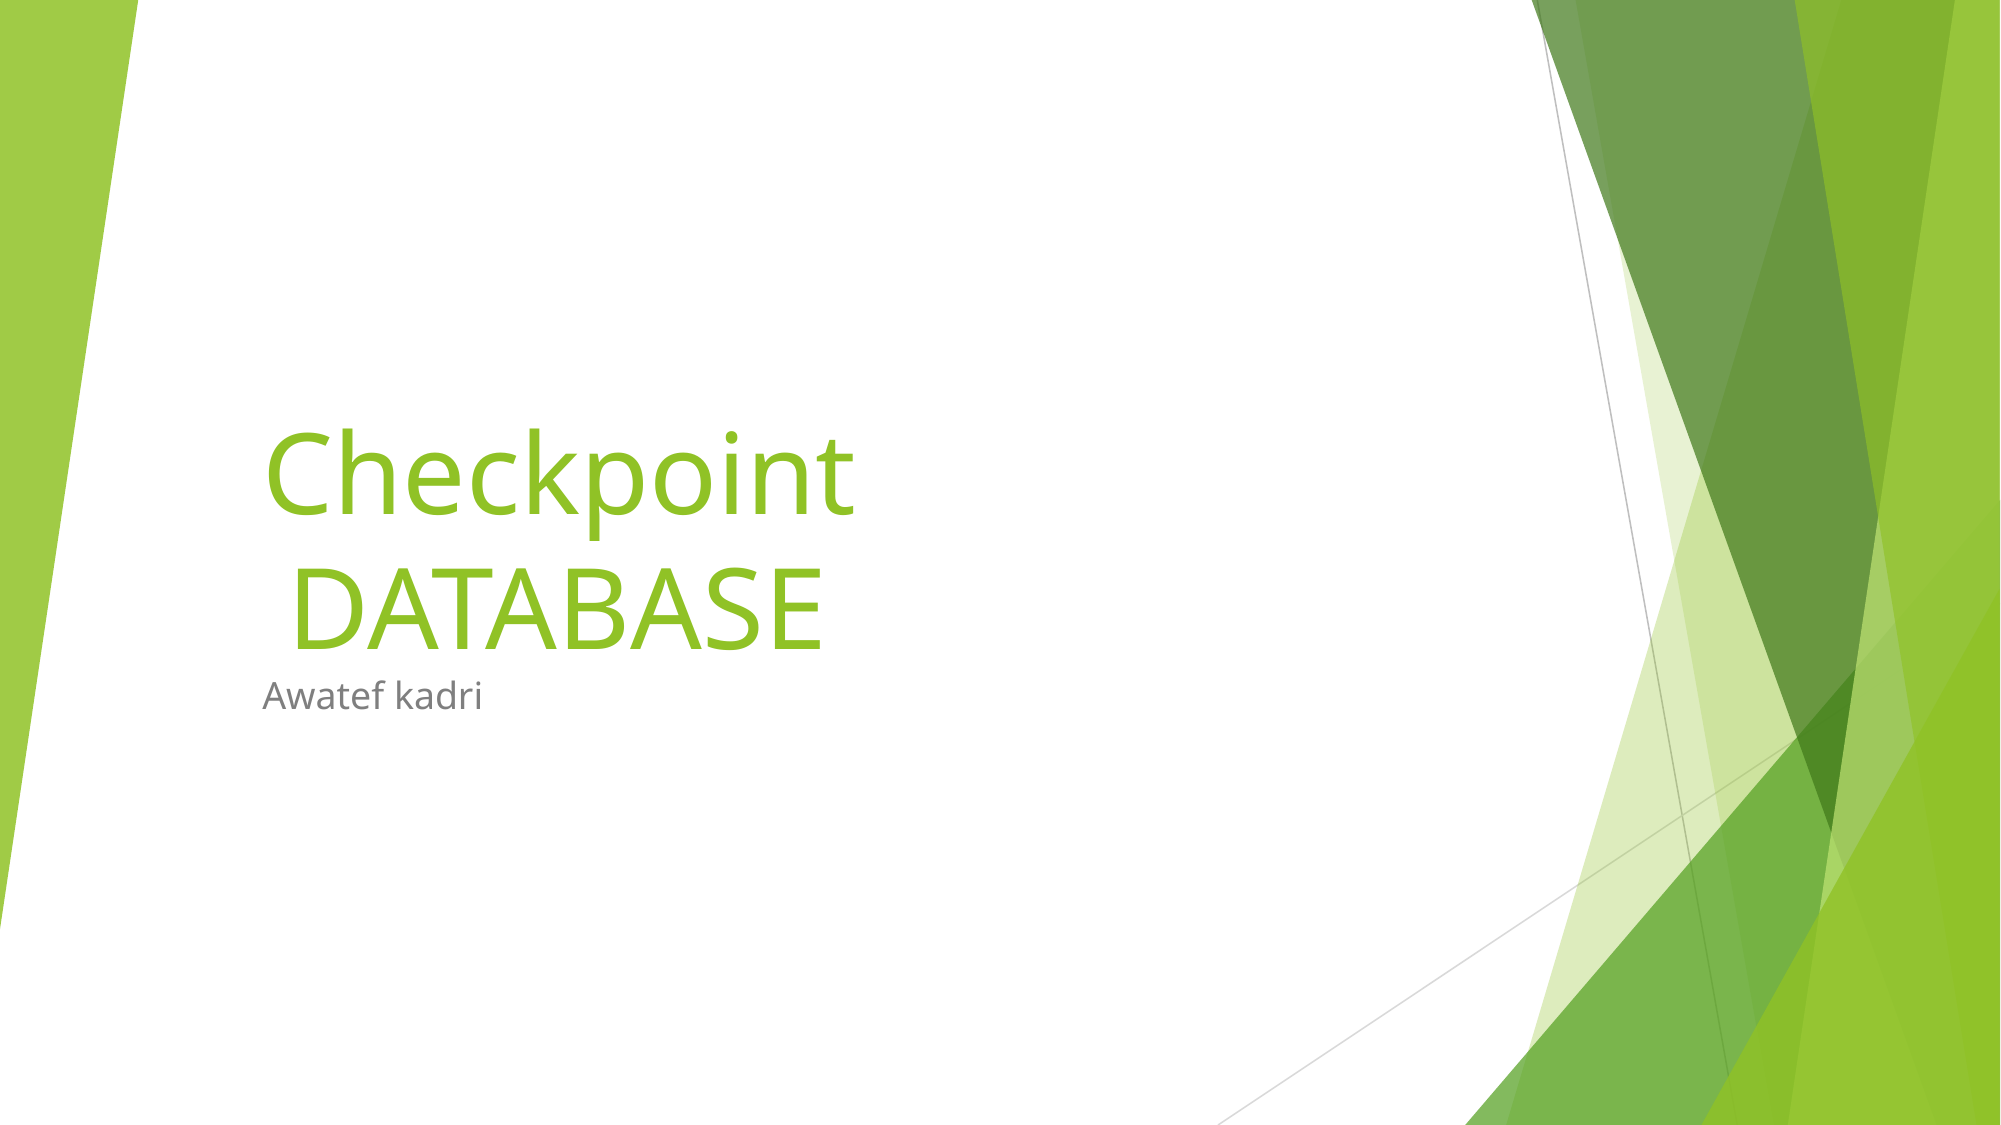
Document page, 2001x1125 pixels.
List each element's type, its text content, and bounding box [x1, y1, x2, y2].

subtitle Awatef kadri [247, 664, 1522, 845]
title Checkpoint DATABASE [247, 394, 1522, 664]
